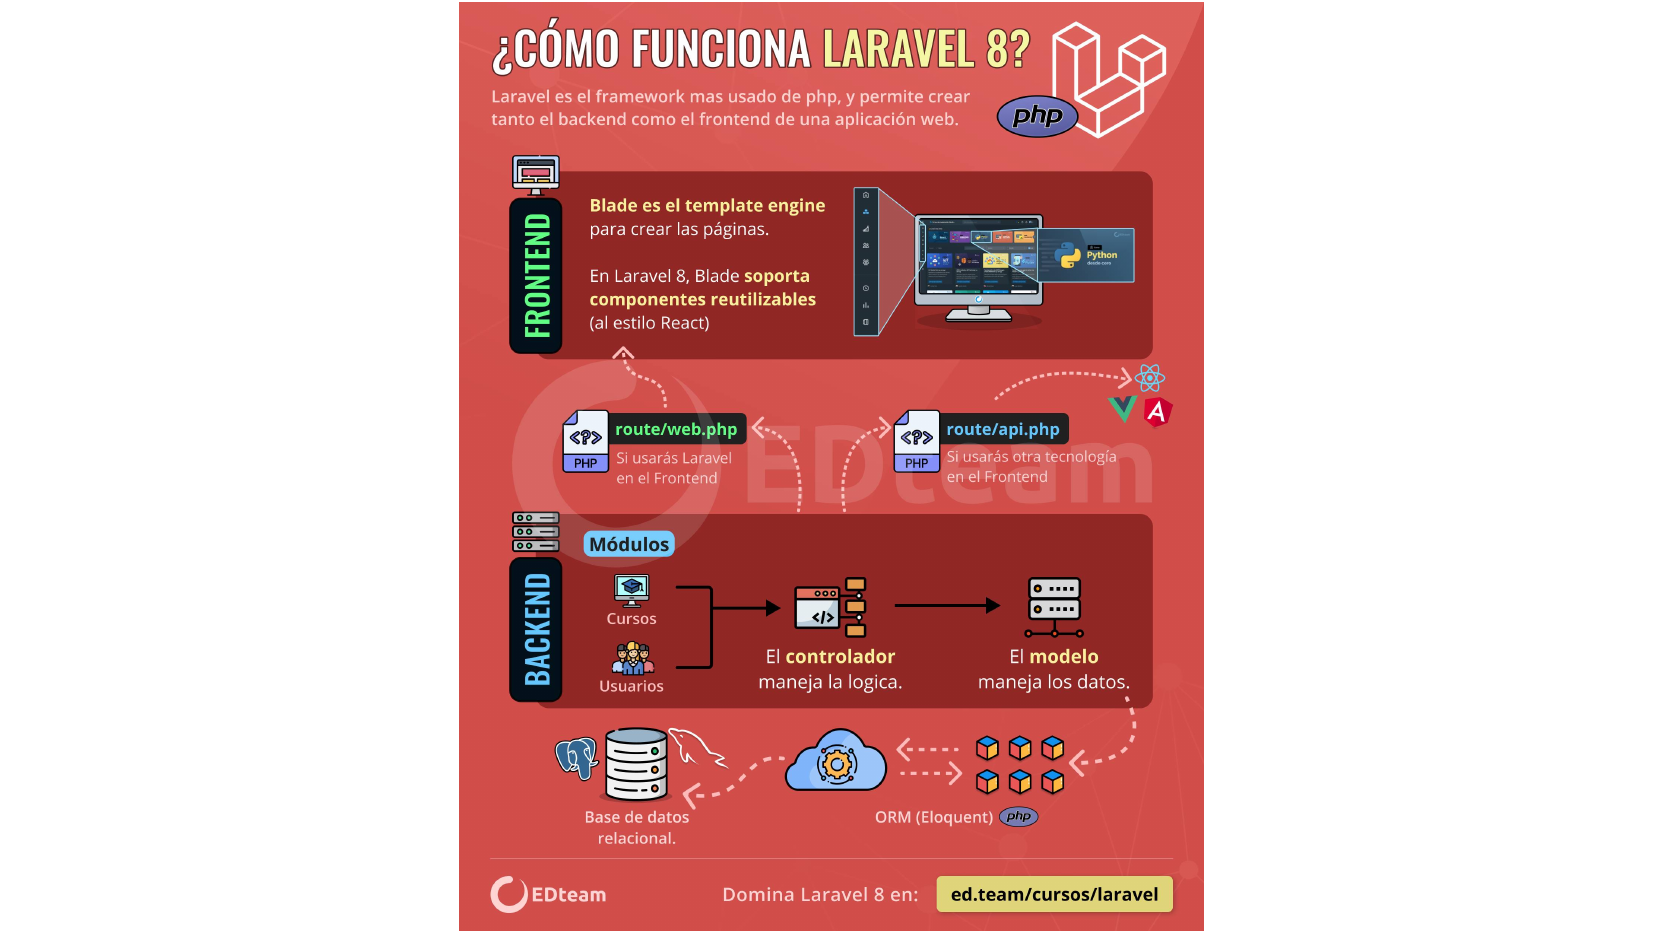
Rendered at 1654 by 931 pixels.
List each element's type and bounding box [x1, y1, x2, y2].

picture [459, 2, 1204, 931]
